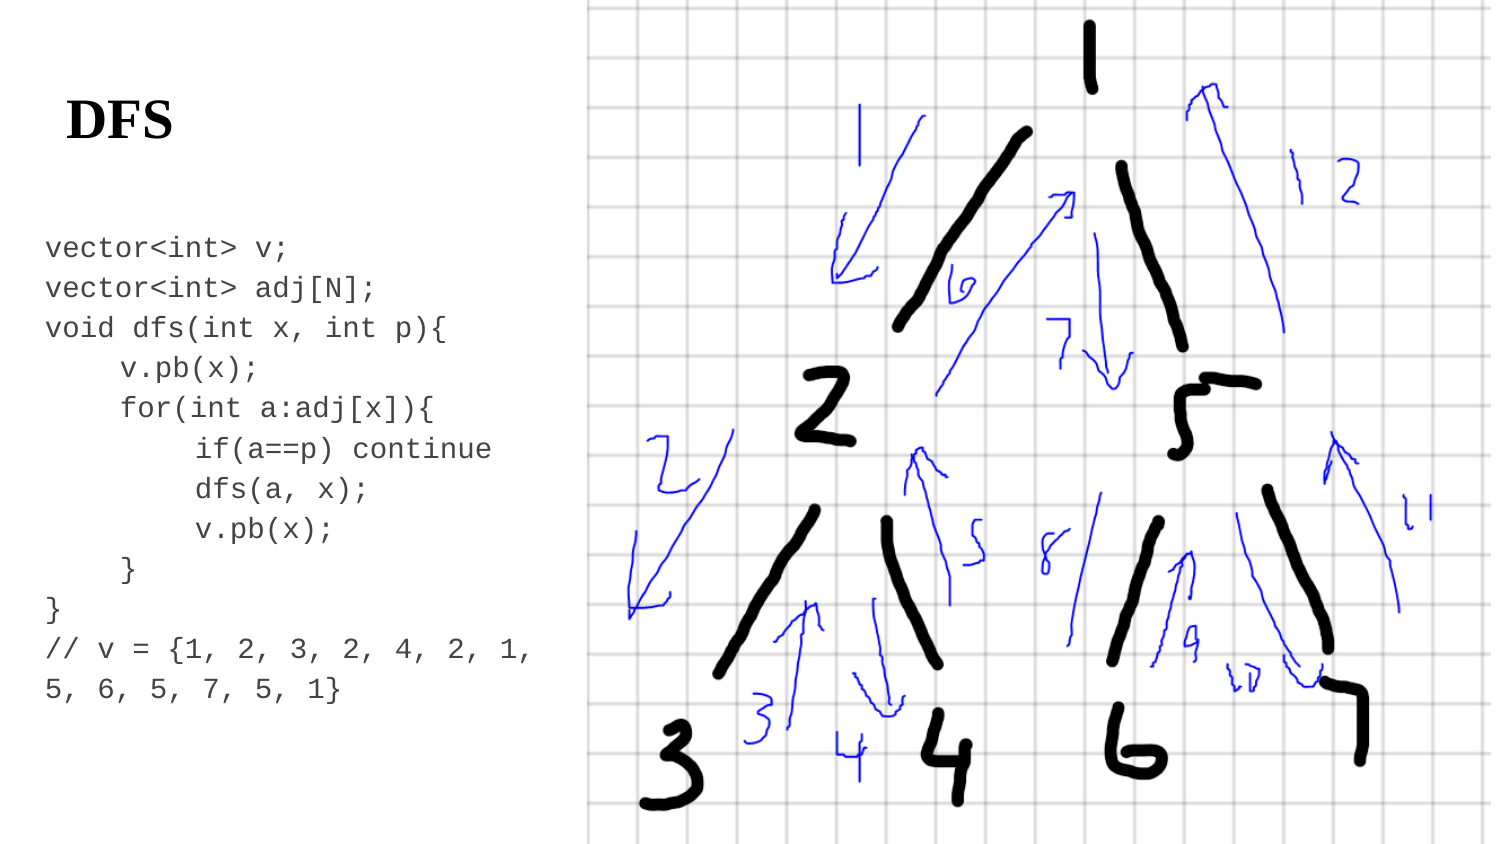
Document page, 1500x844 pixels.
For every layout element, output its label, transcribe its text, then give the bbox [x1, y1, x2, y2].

picture [587, 0, 1491, 844]
text_box vector<int> v; vector<int> adj[N]; void dfs(int x, int p){ v.pb(x); for(int a:adj[x]){ if(a==p) continue dfs(a, x); v.pb(x); } } // v = {1, 2, 3, 2, 4, 2, 1, 5, 6, 5, 7, 5, 1} [29, 207, 588, 755]
title DFS [51, 72, 587, 167]
